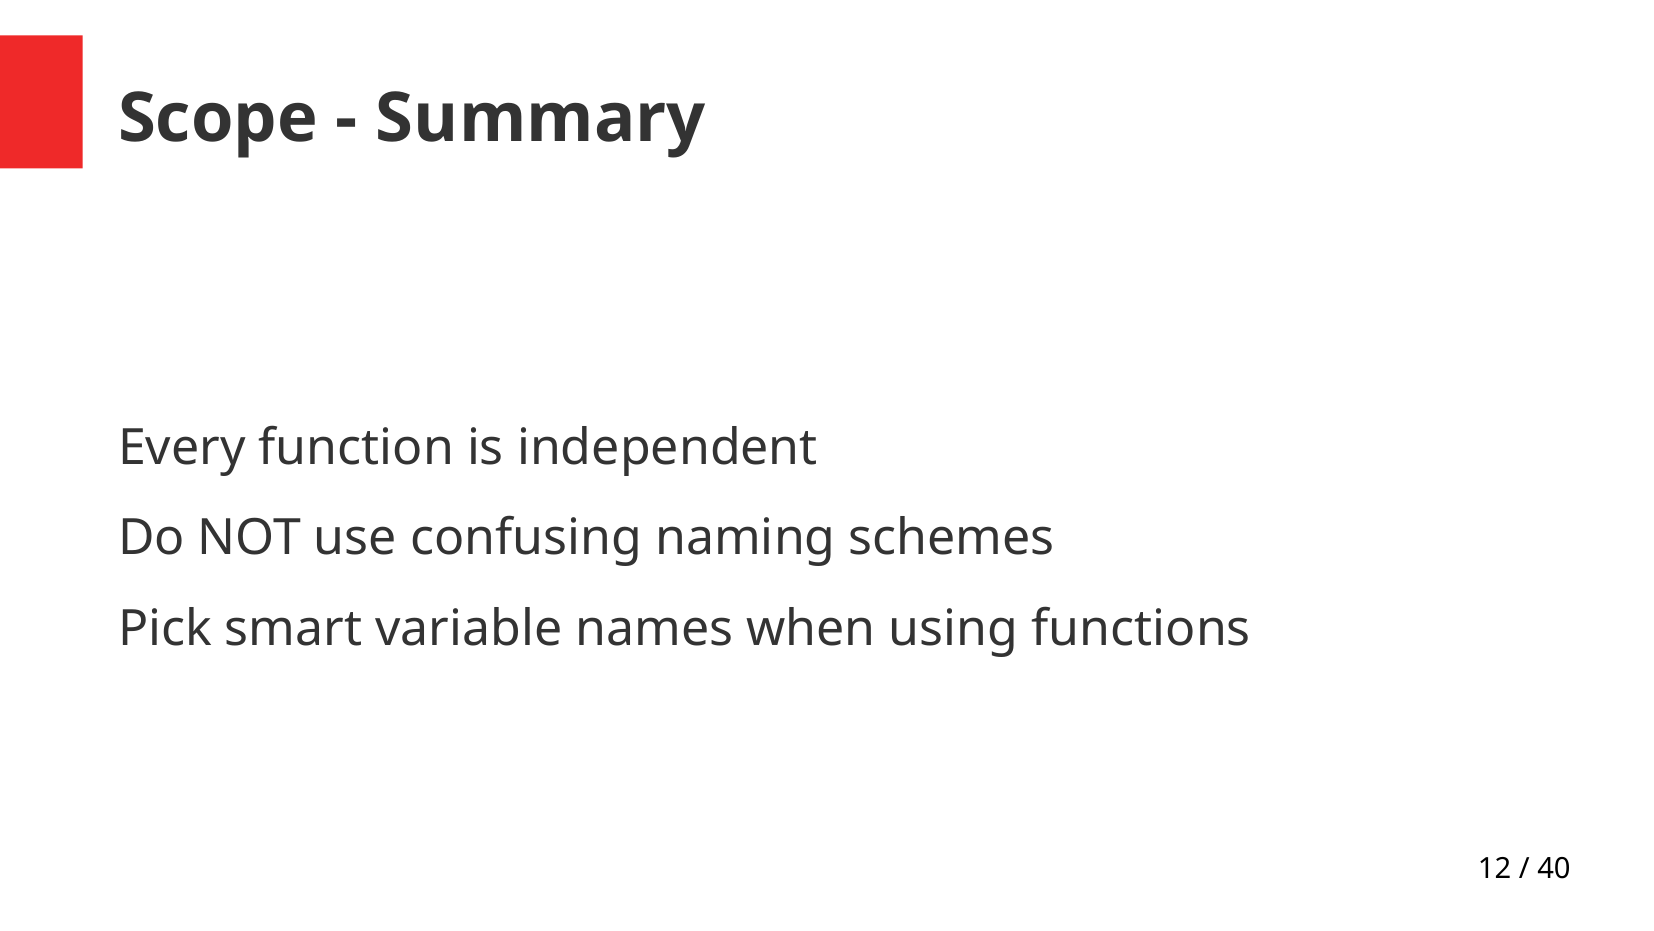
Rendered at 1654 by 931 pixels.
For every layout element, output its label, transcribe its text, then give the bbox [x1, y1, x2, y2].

list Every function is independent Do NOT use confusing naming schemes Pick smart variable names when using functions [118, 265, 1536, 806]
title Scope - Summary [118, 37, 1571, 193]
